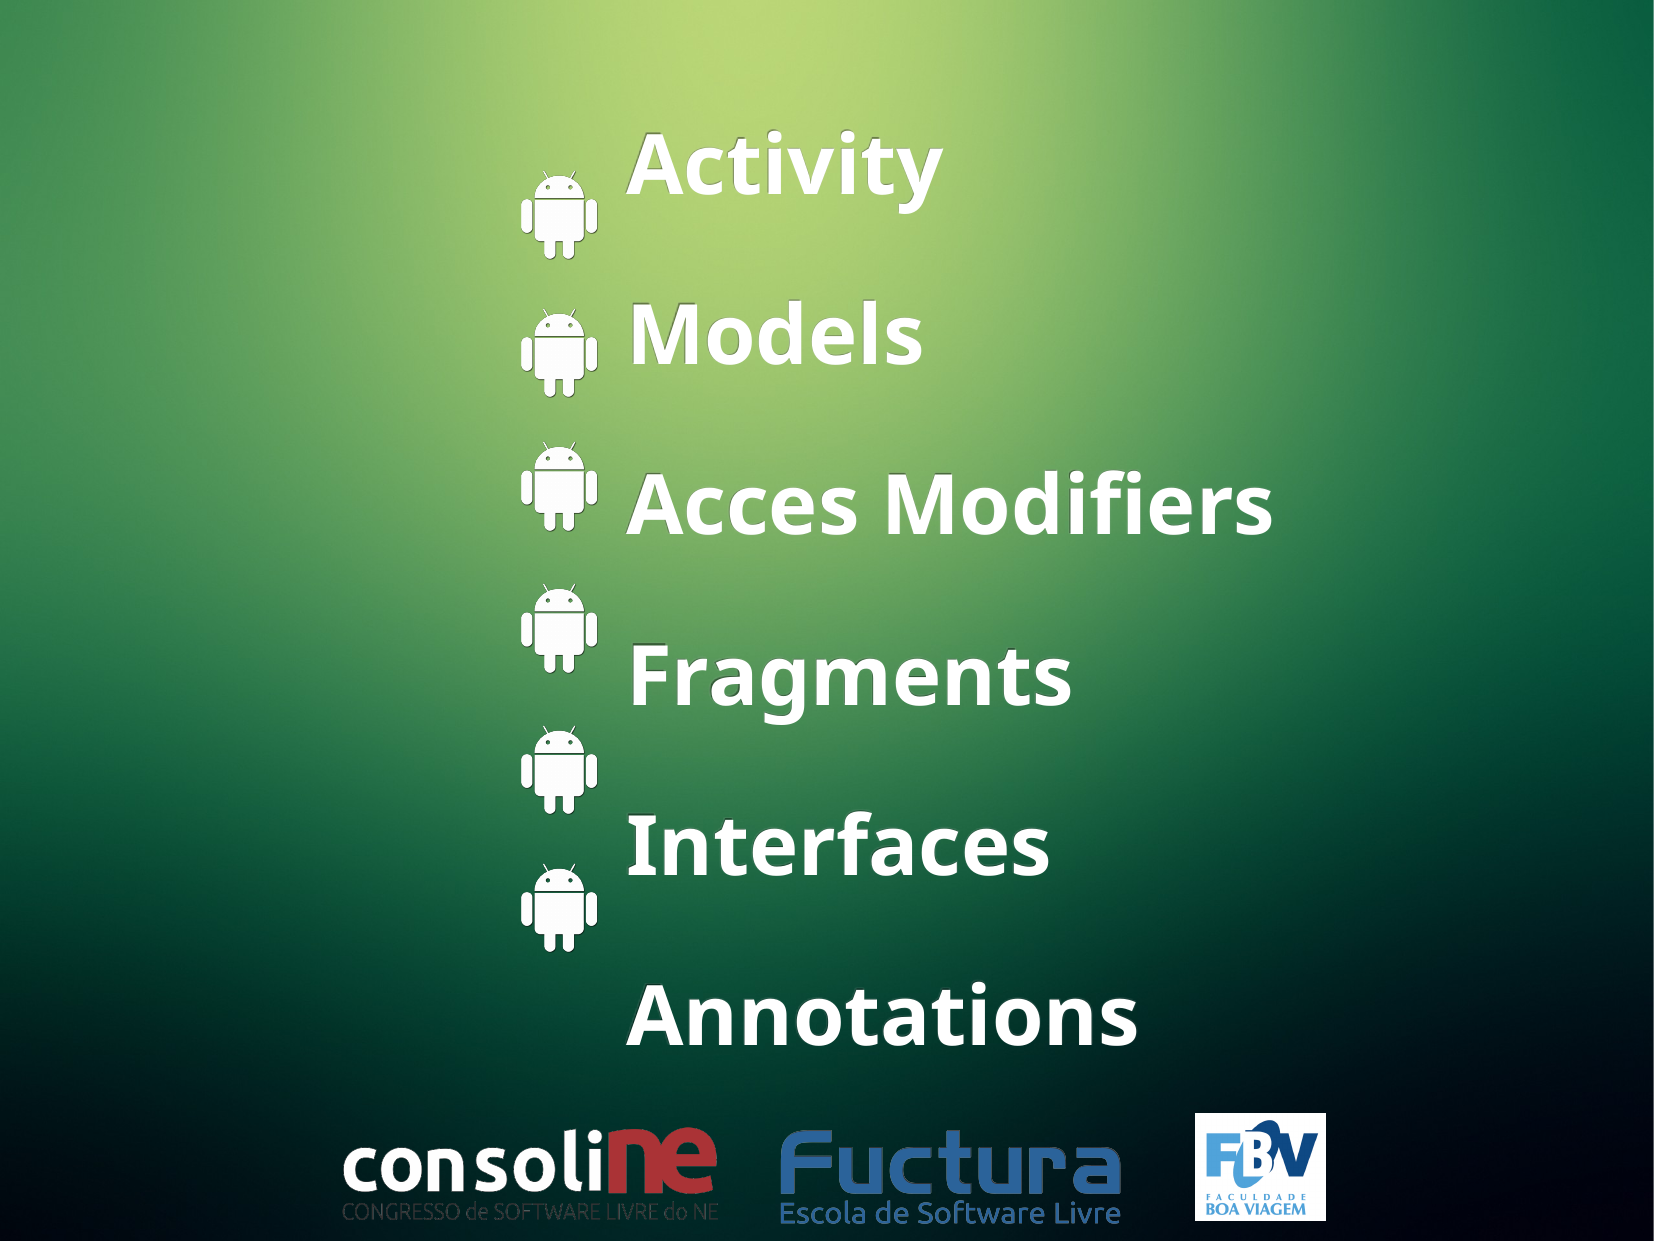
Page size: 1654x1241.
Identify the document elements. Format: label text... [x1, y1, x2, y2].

picture [0, 0, 1654, 1241]
title Activity Models Acces Modifiers Fragments Interfaces Annotations [625, 151, 1524, 969]
